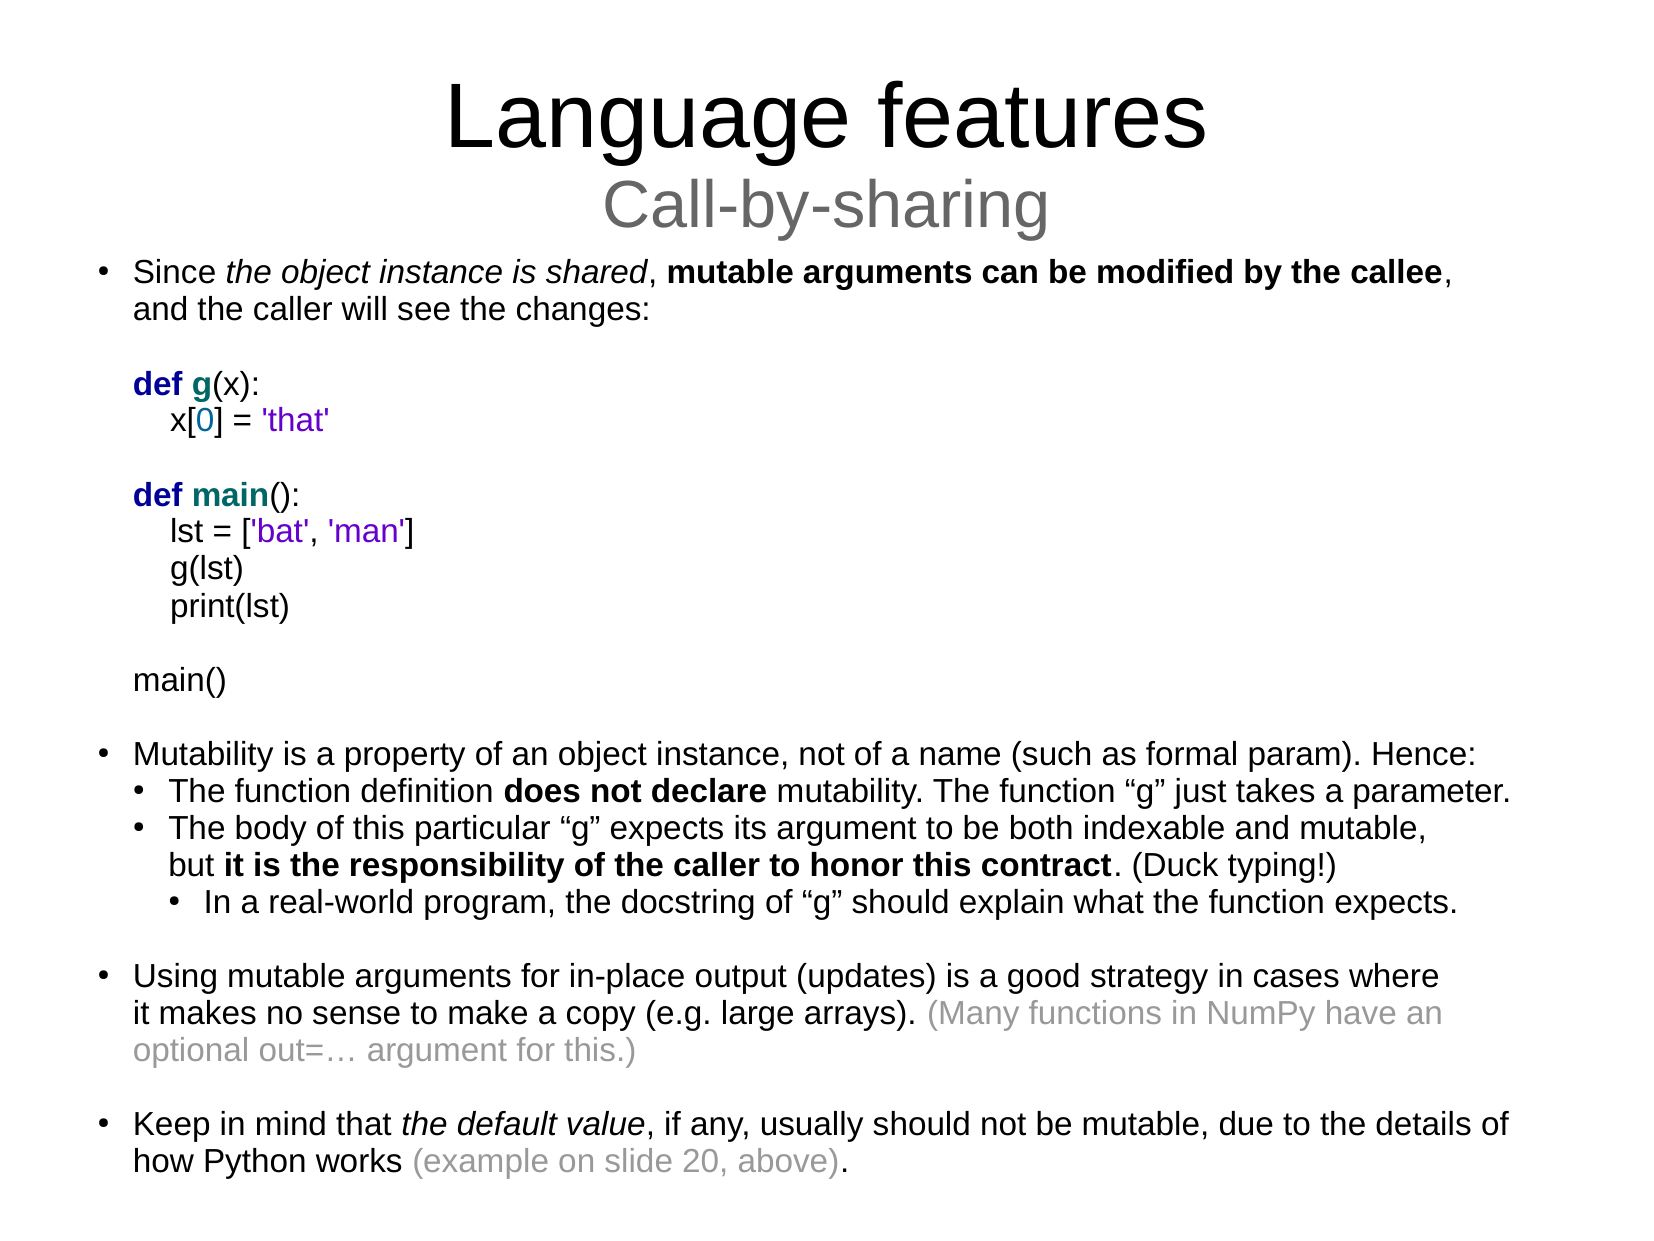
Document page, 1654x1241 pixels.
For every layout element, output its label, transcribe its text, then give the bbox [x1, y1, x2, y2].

title Language features Call-by-sharing [82, 49, 1571, 257]
text_box Since the object instance is shared, mutable arguments can be modified by the callee, and the caller will see the changes: def g(x): x[0] = 'that' def main(): lst = ['bat', 'man'] g(lst) print(lst) main() Mutability is a property of an object instance, not of a name (such as formal param). Hence: The function definition does not declare mutability. The function “g” just takes a parameter. The body of this particular “g” expects its argument to be both indexable and mutable, but it is the responsibility of the caller to honor this contract. (Duck typing!) In a real-world program, the docstring of “g” should explain what the function expects. Using mutable arguments for in-place output (updates) is a good strategy in cases where it makes no sense to make a copy (e.g. large arrays). (Many functions in NumPy have an optional out=… argument for this.) Keep in mind that the default value, if any, usually should not be mutable, due to the details of how Python works (example on slide 20, above). [82, 246, 1561, 1199]
